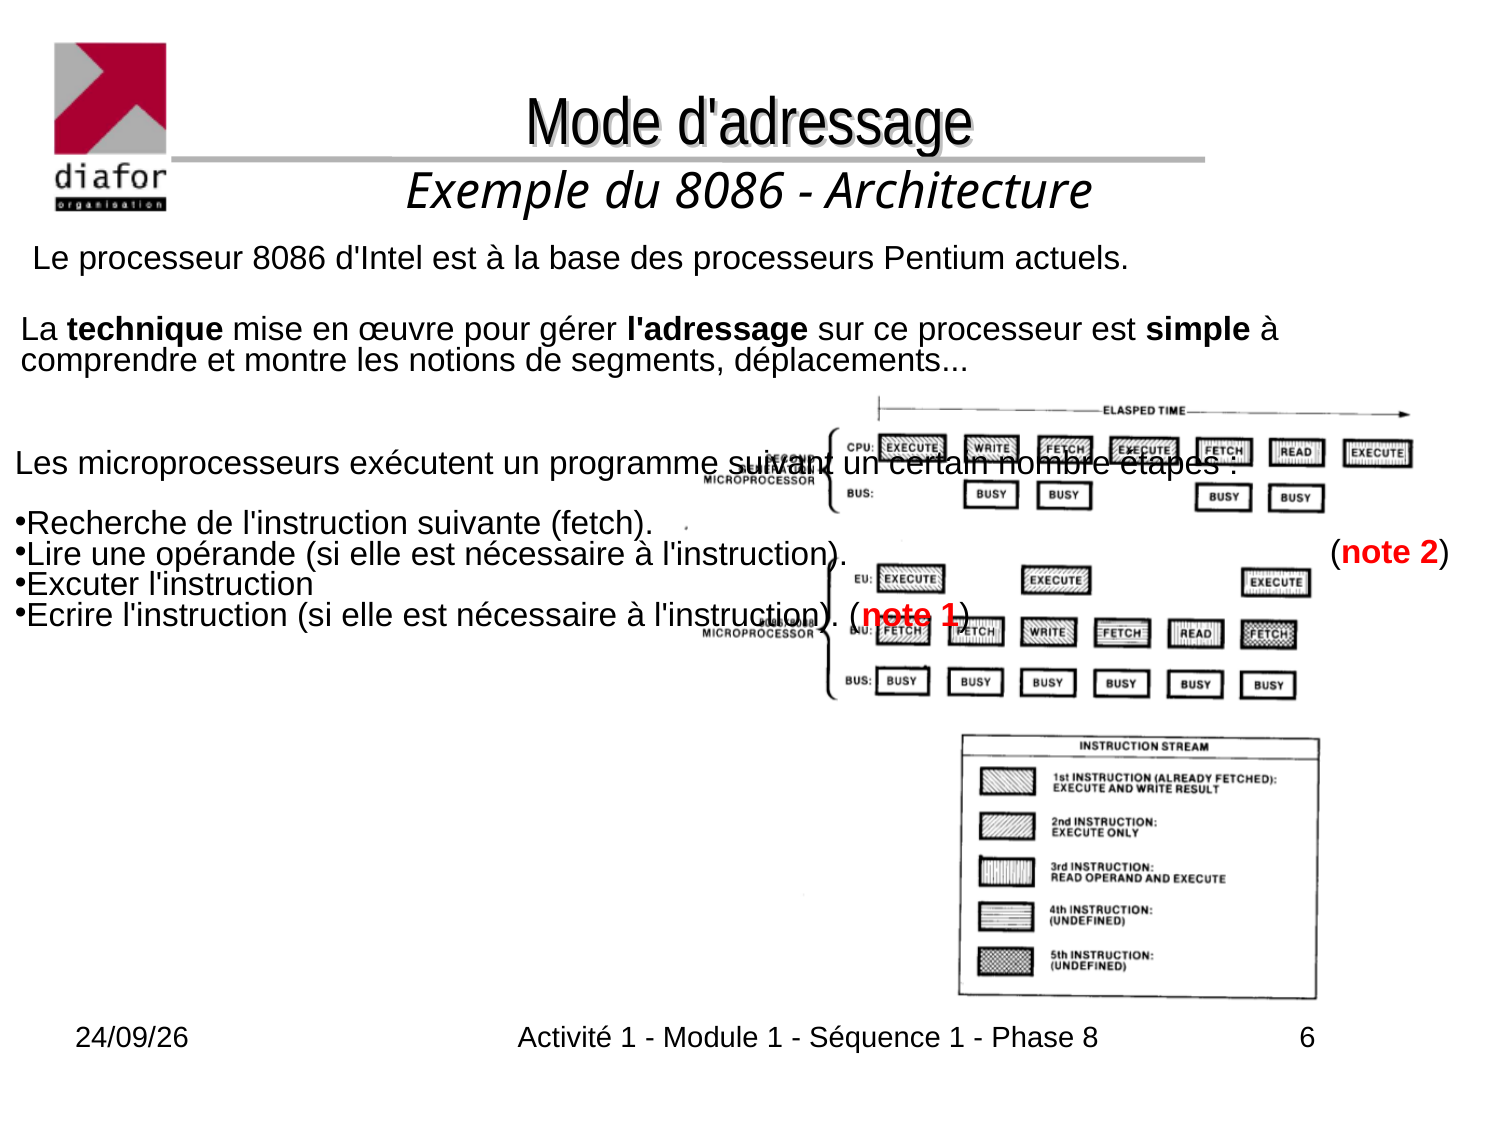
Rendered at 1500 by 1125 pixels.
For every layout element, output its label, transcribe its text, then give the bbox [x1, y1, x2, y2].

text_box Le processeur 8086 d'Intel est à la base des processeurs Pentium actuels. [17, 238, 1418, 284]
text_box La technique mise en œuvre pour gérer l'adressage sur ce processeur est simple à comprendre et montre les notions de segments, déplacements... [5, 309, 1477, 416]
text_box (note 2) [1306, 531, 1477, 577]
text_box [1299, 1024, 1419, 1096]
title Mode d'adressage Exemple du 8086 - Architecture [75, 45, 1426, 250]
text_box Les microprocesseurs exécutent un programme suivant un certain nombre étapes : Recherche de l'instruction suivante (fetch). Lire une opérande (si elle est nécessaire à l'instruction). Excuter l'instruction Ecrire l'instruction (si elle est nécessaire à l'instruction). (note 1) [0, 442, 621, 791]
picture [649, 383, 1446, 1009]
text_box [75, 1024, 320, 1096]
text_box Activité 1 - Module 1 - Séquence 1 - Phase 8 [324, 1024, 1293, 1096]
